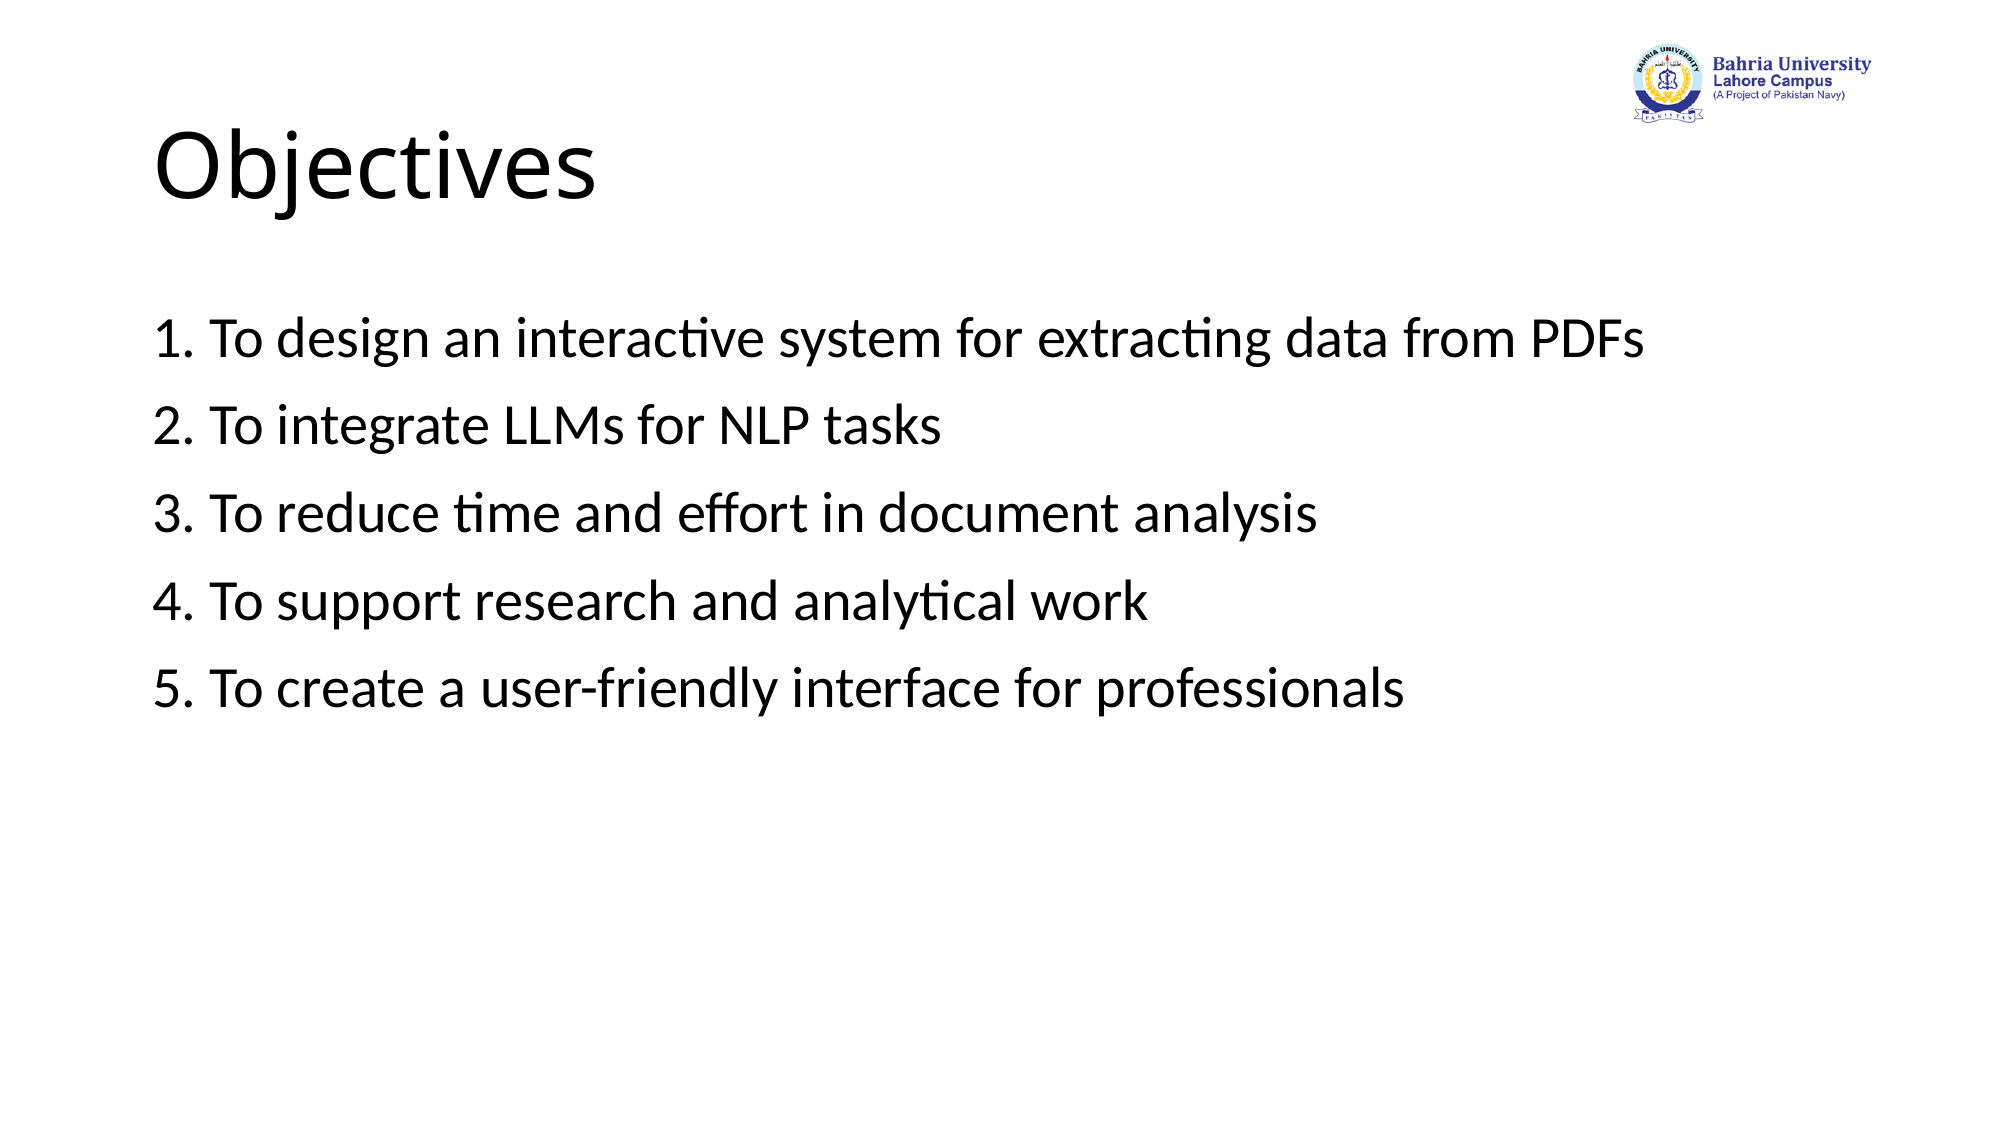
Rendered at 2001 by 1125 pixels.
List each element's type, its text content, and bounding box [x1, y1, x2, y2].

list 1. To design an interactive system for extracting data from PDFs 2. To integrate LLMs for NLP tasks 3. To reduce time and effort in document analysis 4. To support research and analytical work 5. To create a user-friendly interface for professionals [137, 299, 1863, 1014]
picture [1625, 41, 1952, 134]
title Objectives [137, 59, 1863, 278]
